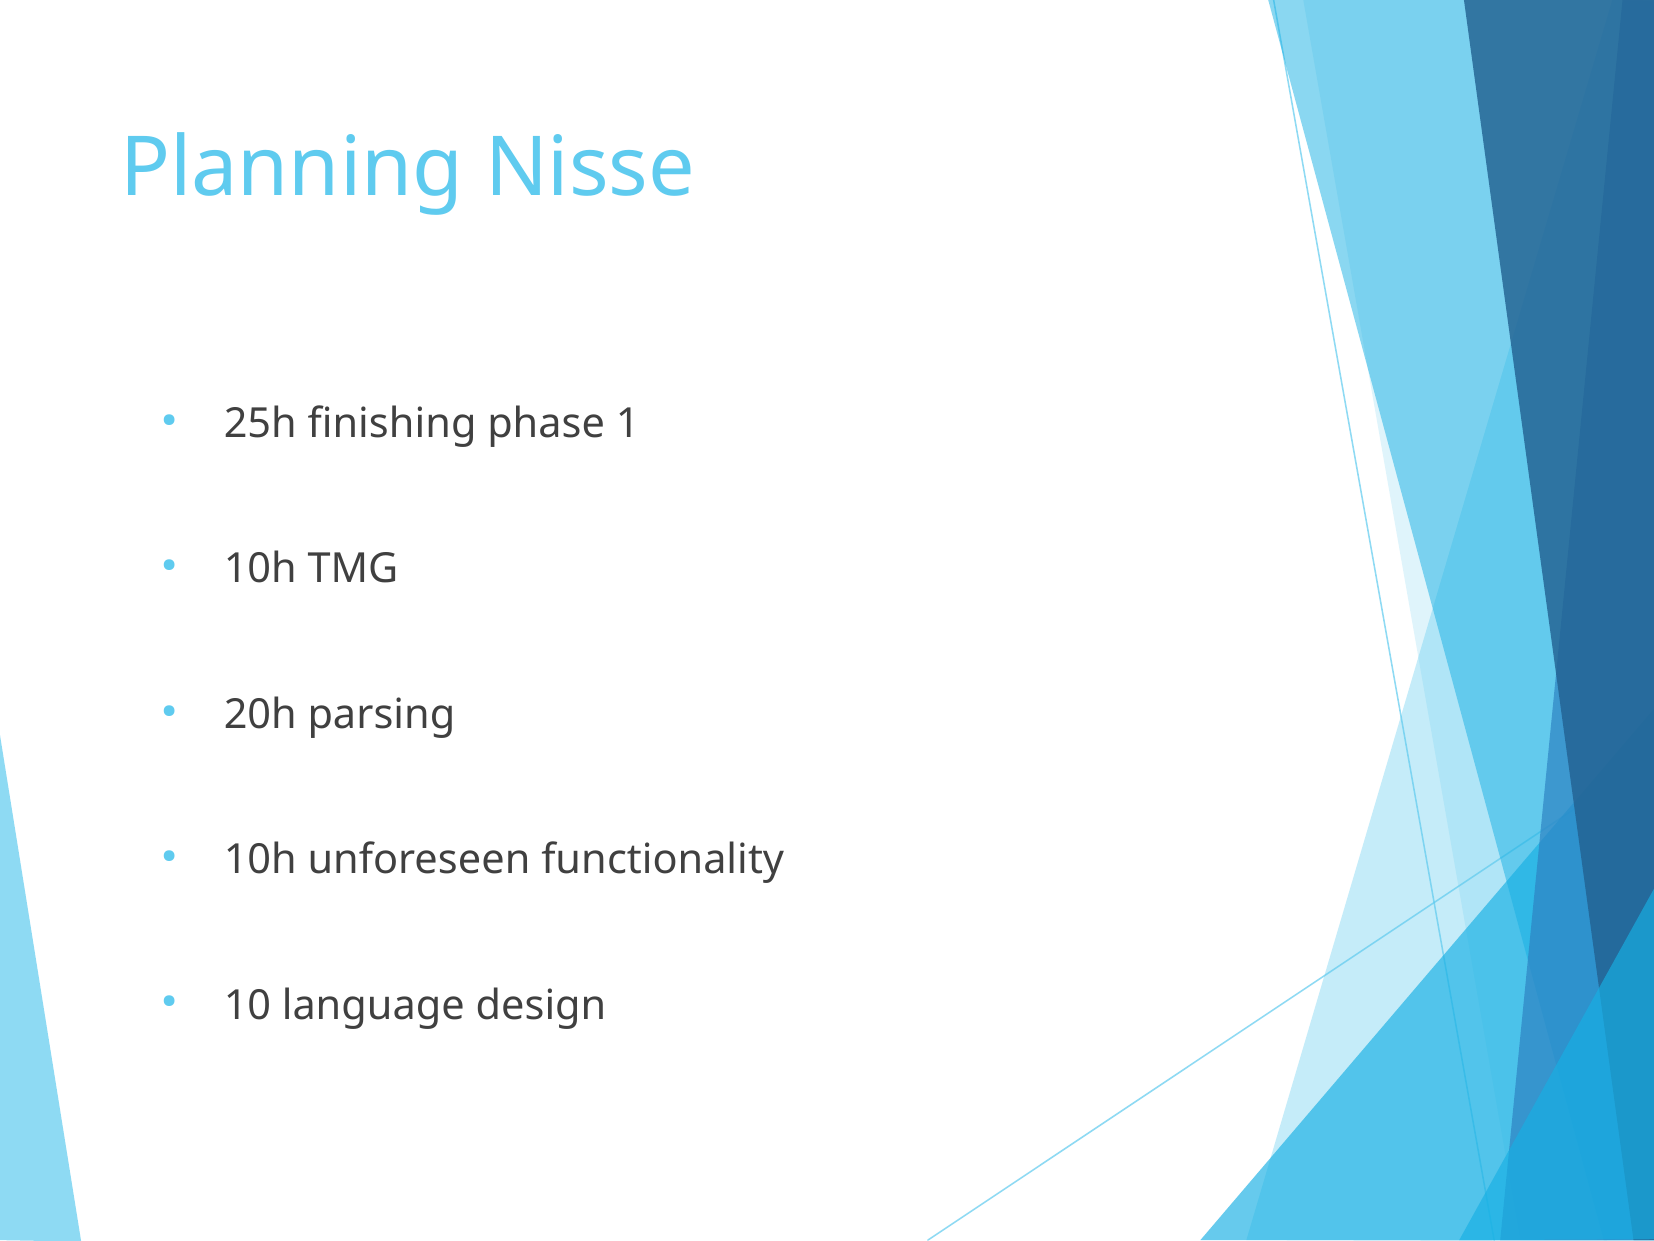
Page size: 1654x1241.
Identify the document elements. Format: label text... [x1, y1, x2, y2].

list 25h finishing phase 1 10h TMG 20h parsing 10h unforeseen functionality 10 language design [146, 315, 1636, 1036]
title Planning Nisse [105, 105, 931, 313]
